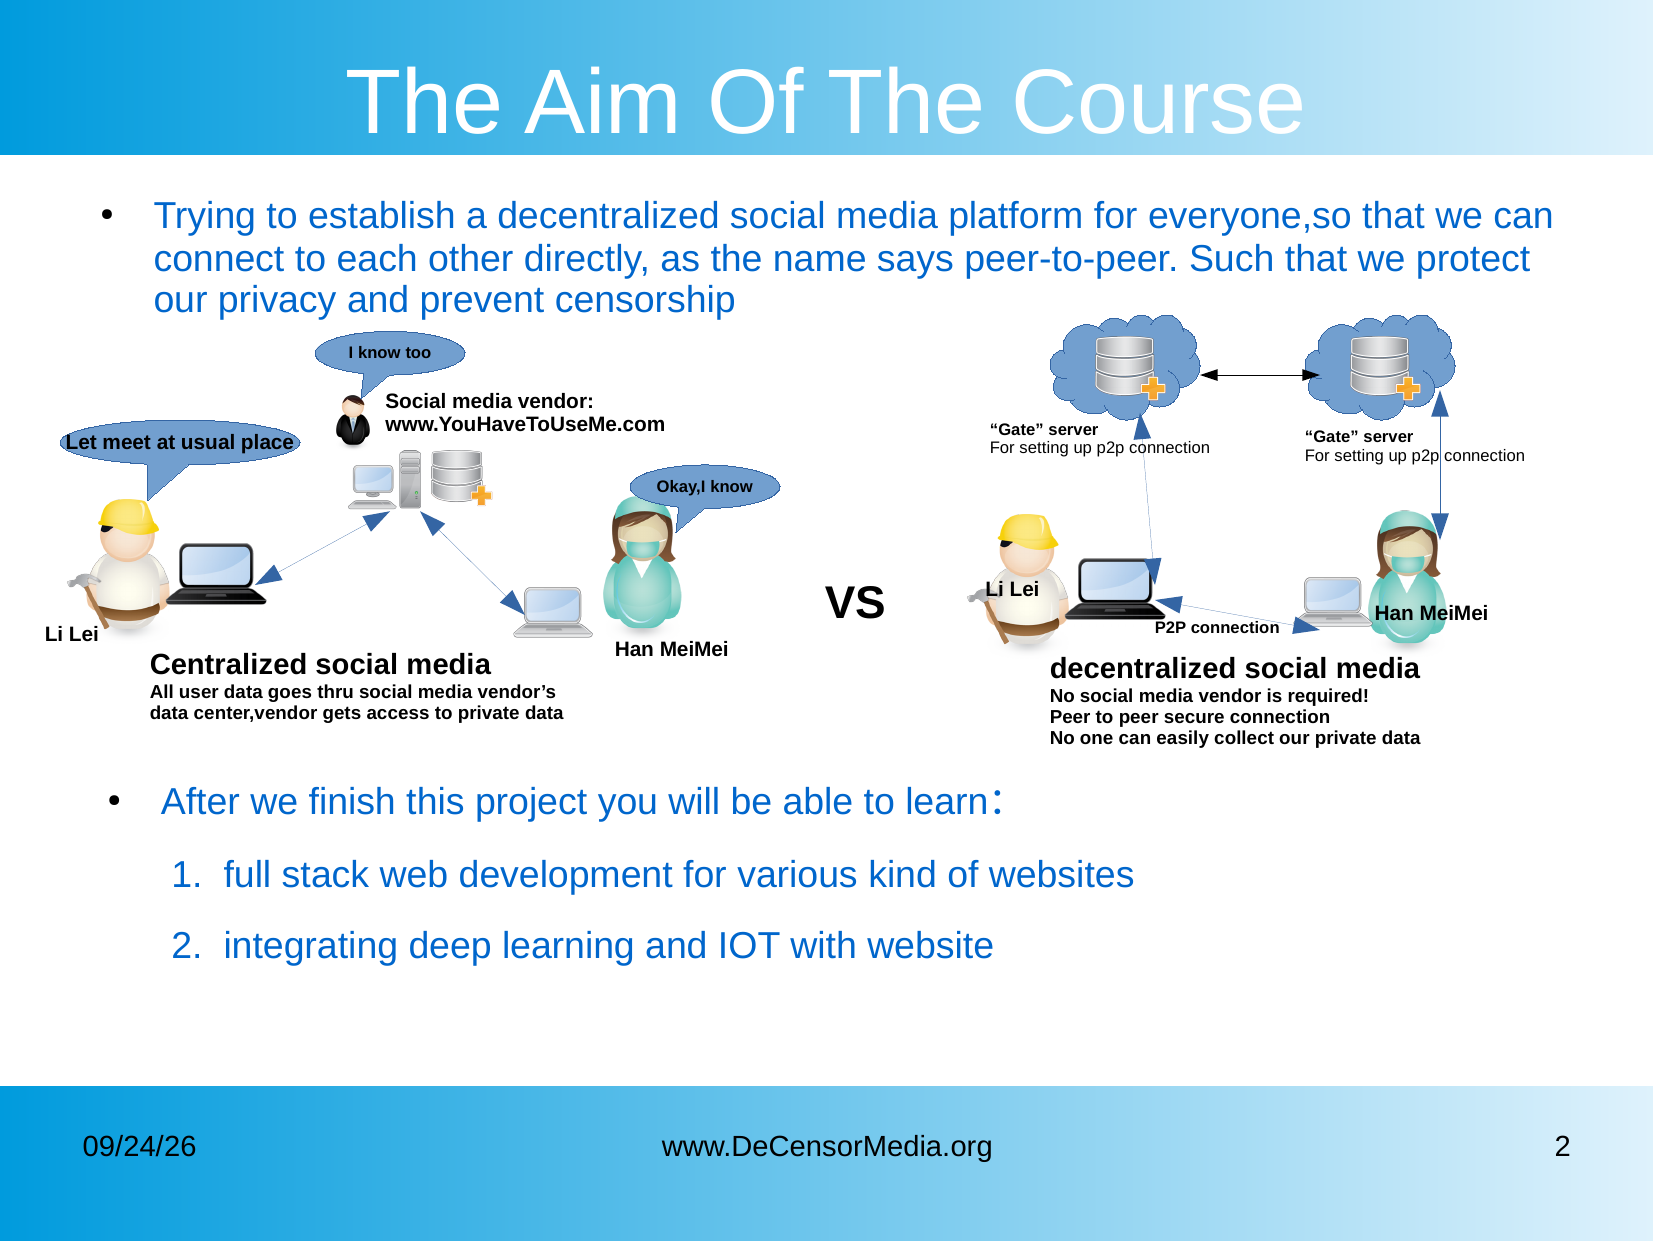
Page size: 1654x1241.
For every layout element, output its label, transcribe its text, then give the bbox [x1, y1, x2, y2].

text_box Han MeiMei [1359, 594, 1510, 640]
text_box [1050, 315, 1201, 412]
text_box Let meet at usual place [60, 420, 301, 501]
text_box I know too [315, 331, 466, 399]
text_box [1305, 315, 1456, 420]
text_box Okay,I know [630, 464, 781, 533]
picture [431, 450, 496, 511]
text_box decentralized social media No social media vendor is required! Peer to peer secure connection No one can easily collect our private data [1035, 645, 1486, 756]
text_box P2P connection [1140, 611, 1306, 645]
text_box “Gate” server For setting up p2p connection [1290, 420, 1440, 473]
text_box Han MeiMei [600, 630, 751, 669]
picture [60, 485, 271, 646]
list After we finish this project you will be able to learn： 1. full stack web development for various kind of websites 2. integrating deep learning and IOT with website [90, 780, 1579, 916]
picture [960, 500, 1170, 661]
text_box “Gate” server For setting up p2p connection [975, 412, 1231, 466]
title The Aim Of The Course [82, 48, 1571, 156]
picture [510, 479, 696, 646]
picture [1095, 336, 1170, 406]
picture [1350, 336, 1425, 406]
text_box “Gate” server For setting up p2p connection [1441, 420, 1546, 473]
text_box Li Lei [970, 570, 1061, 609]
text_box Social media vendor: www.YouHaveToUseMe.com [370, 382, 691, 444]
list Trying to establish a decentralized social media platform for everyone,so that we can connect to each other directly, as the name says peer-to-peer. Such that we protect our privacy and prevent censorship [82, 195, 1571, 331]
text_box Centralized social media All user data goes thru social media vendor’s data center,vendor gets access to private data [135, 640, 586, 736]
picture [1290, 494, 1461, 645]
picture [330, 389, 421, 512]
text_box Li Lei [30, 615, 121, 654]
text_box VS [810, 570, 901, 637]
